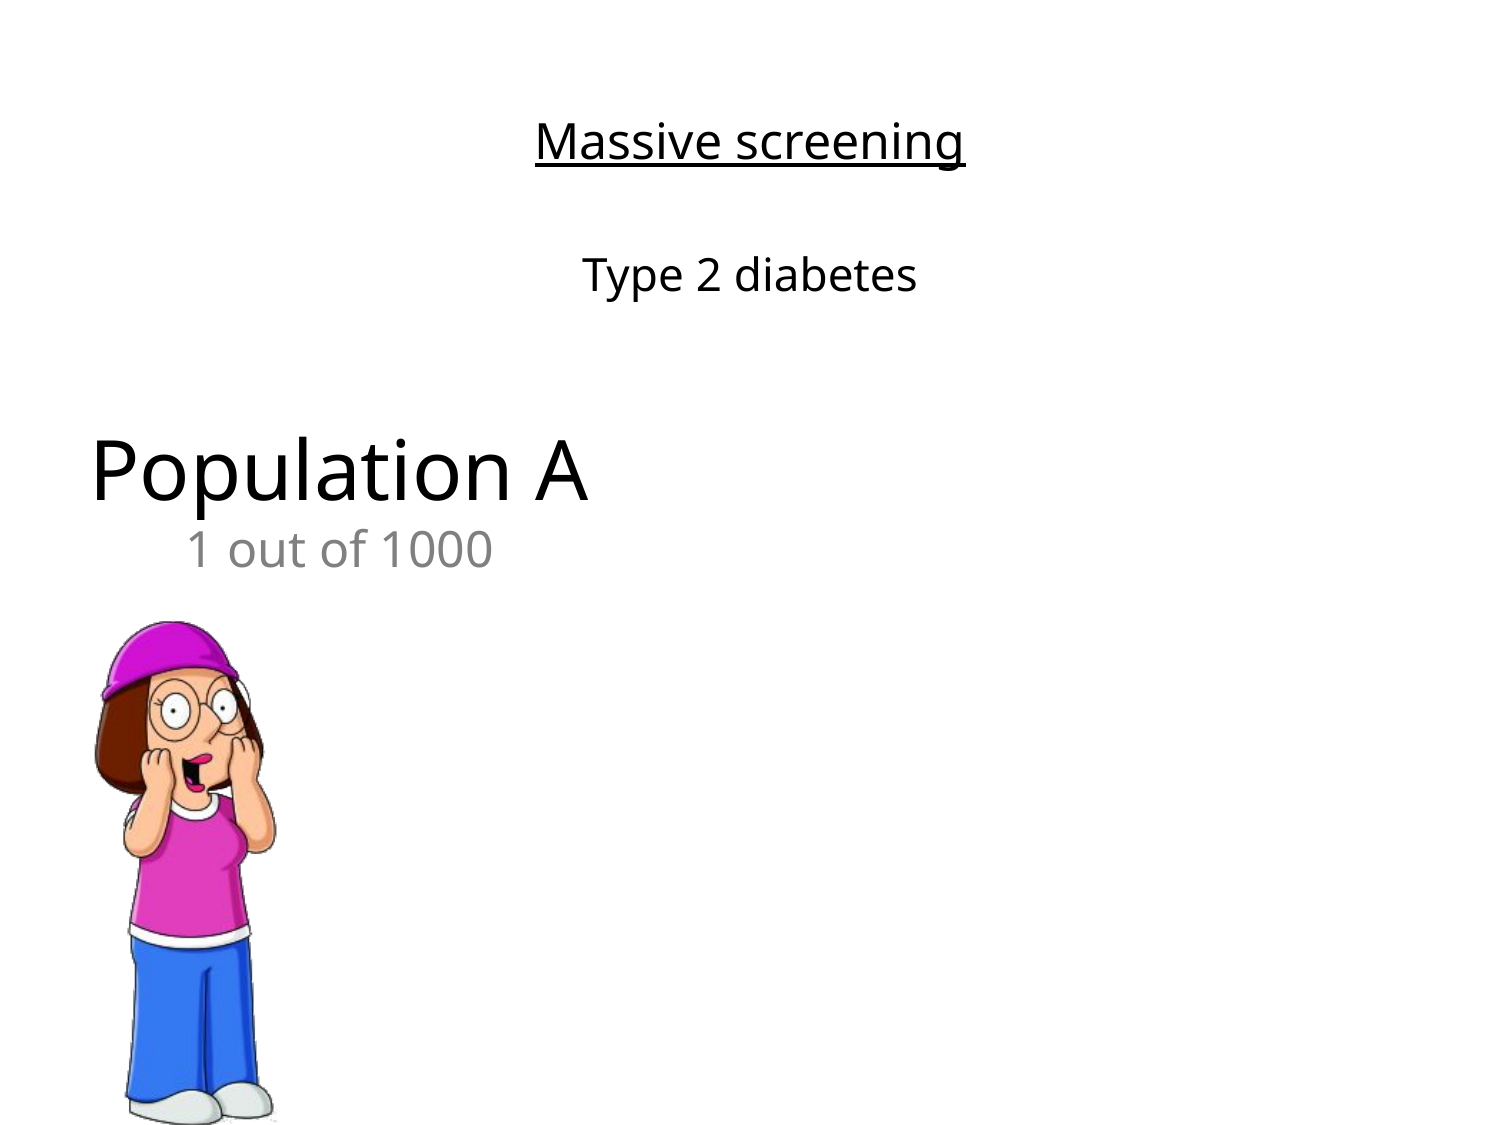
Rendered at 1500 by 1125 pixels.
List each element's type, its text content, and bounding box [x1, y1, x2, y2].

text_box Population A 1 out of 1000 [74, 410, 606, 585]
picture [48, 613, 325, 1125]
text_box Massive screening Type 2 diabetes [221, 98, 1279, 411]
